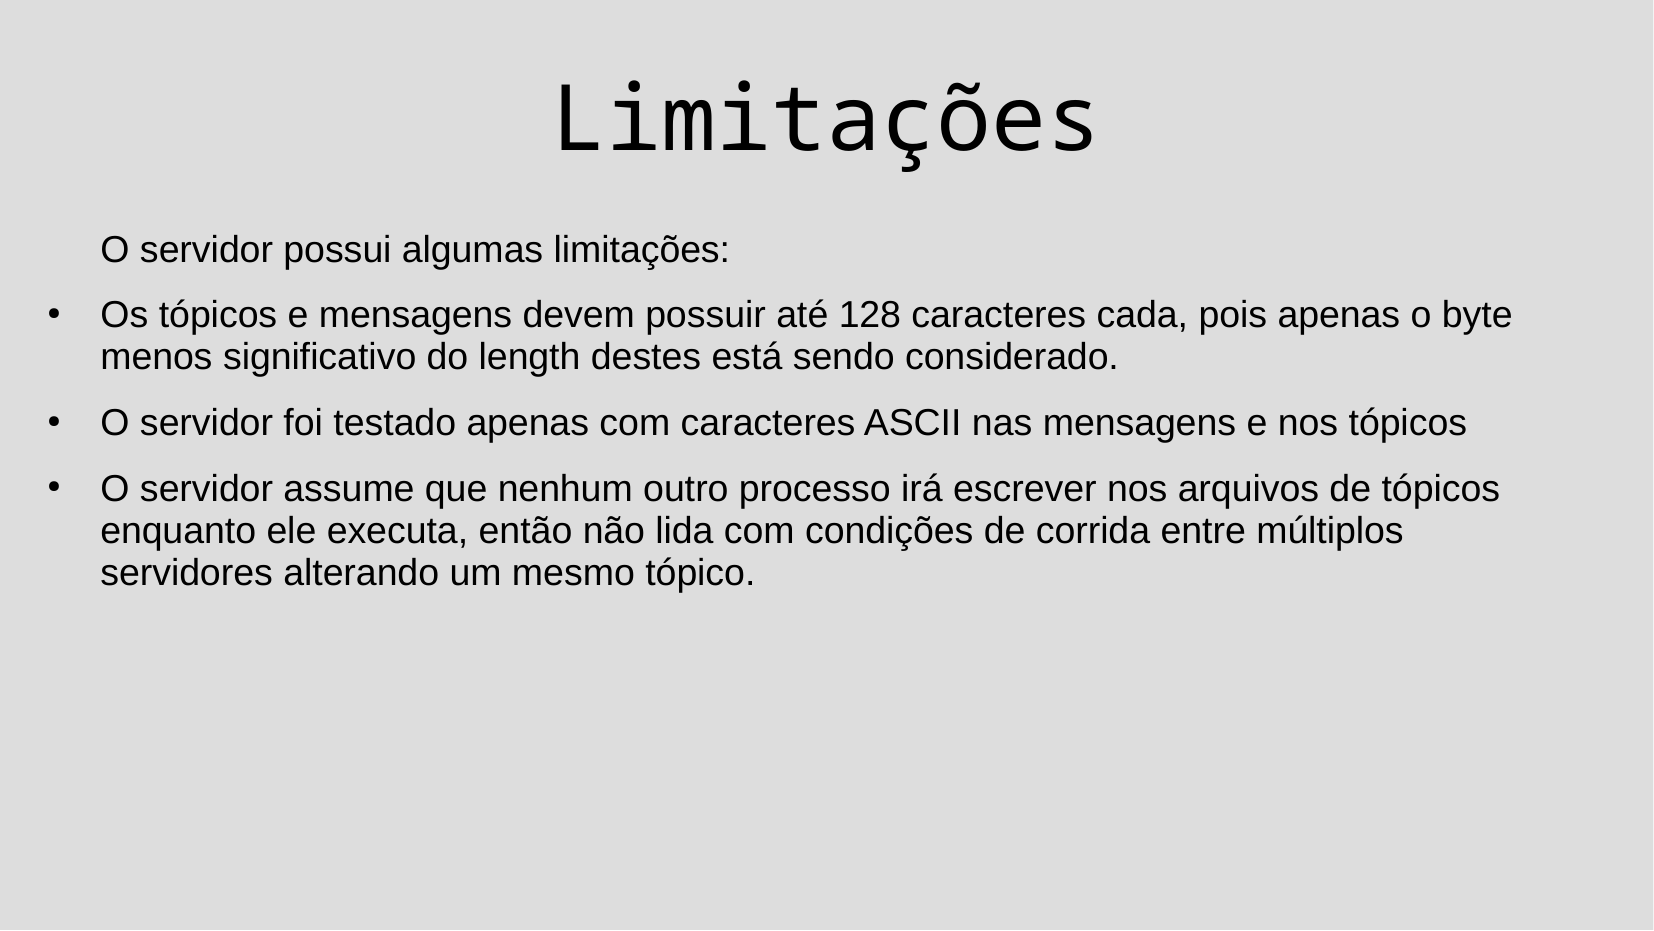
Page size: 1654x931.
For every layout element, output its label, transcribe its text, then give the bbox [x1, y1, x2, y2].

title Limitações [82, 37, 1571, 193]
list O servidor possui algumas limitações: Os tópicos e mensagens devem possuir até 128 caracteres cada, pois apenas o byte menos significativo do length destes está sendo considerado. O servidor foi testado apenas com caracteres ASCII nas mensagens e nos tópicos O servidor assume que nenhum outro processo irá escrever nos arquivos de tópicos enquanto ele executa, então não lida com condições de corrida entre múltiplos servidores alterando um mesmo tópico. [29, 228, 1554, 768]
